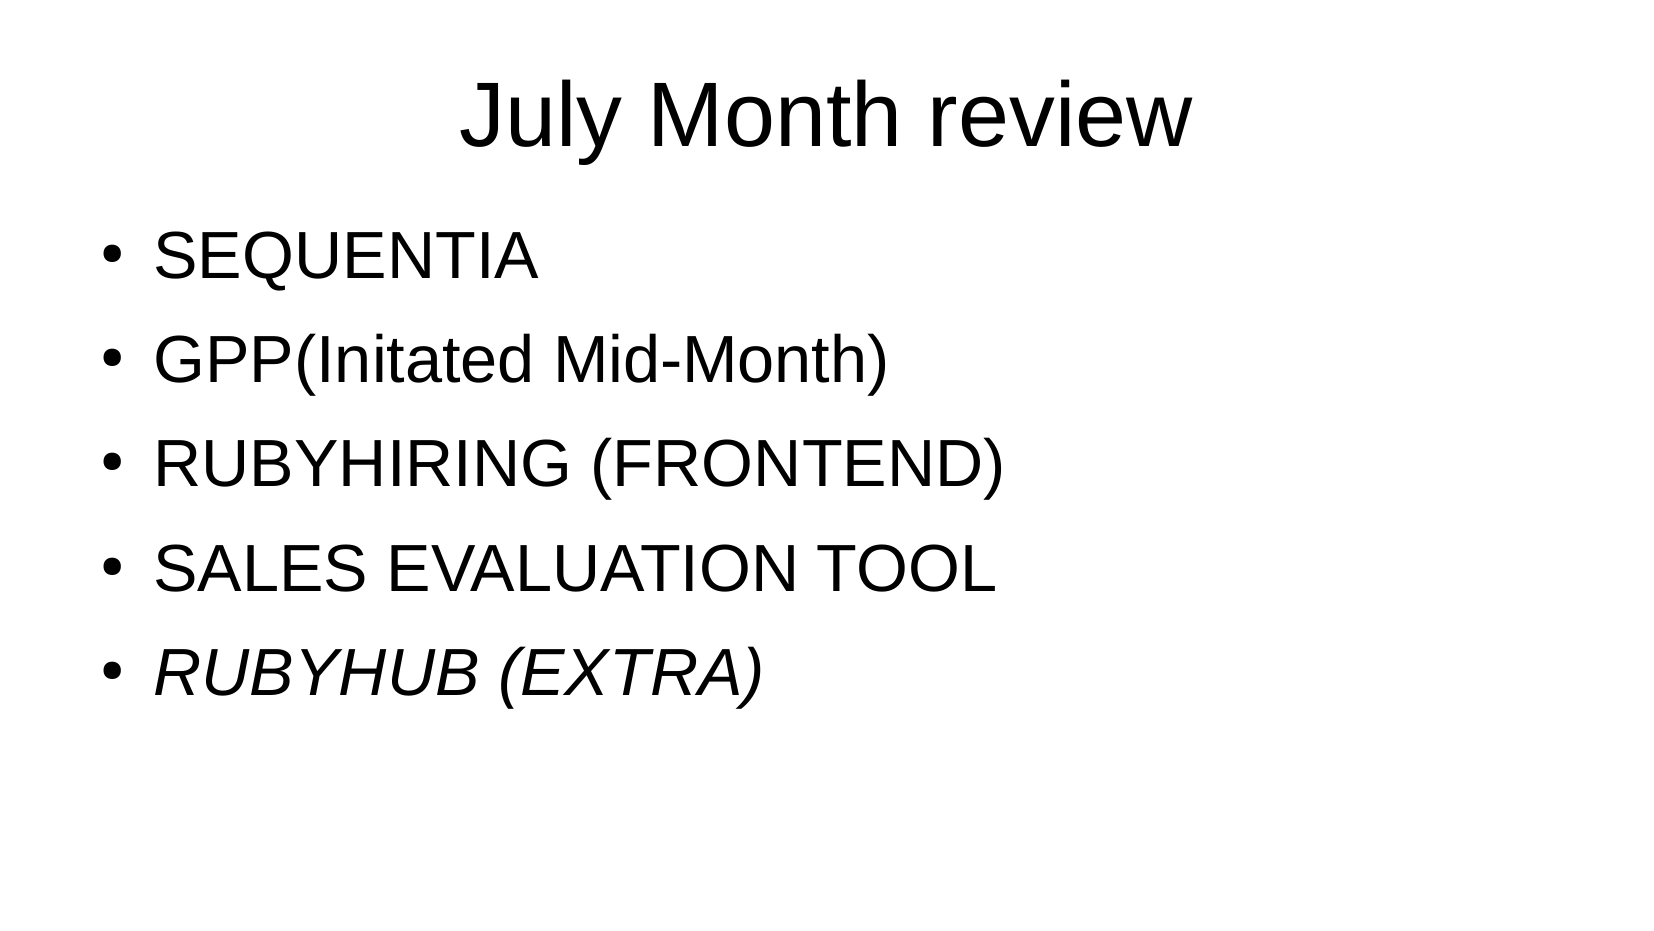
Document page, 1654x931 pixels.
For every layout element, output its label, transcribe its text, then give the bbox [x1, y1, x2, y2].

list SEQUENTIA GPP(Initated Mid-Month) RUBYHIRING (FRONTEND) SALES EVALUATION TOOL RUBYHUB (EXTRA) [82, 217, 1571, 758]
title July Month review [82, 37, 1571, 193]
